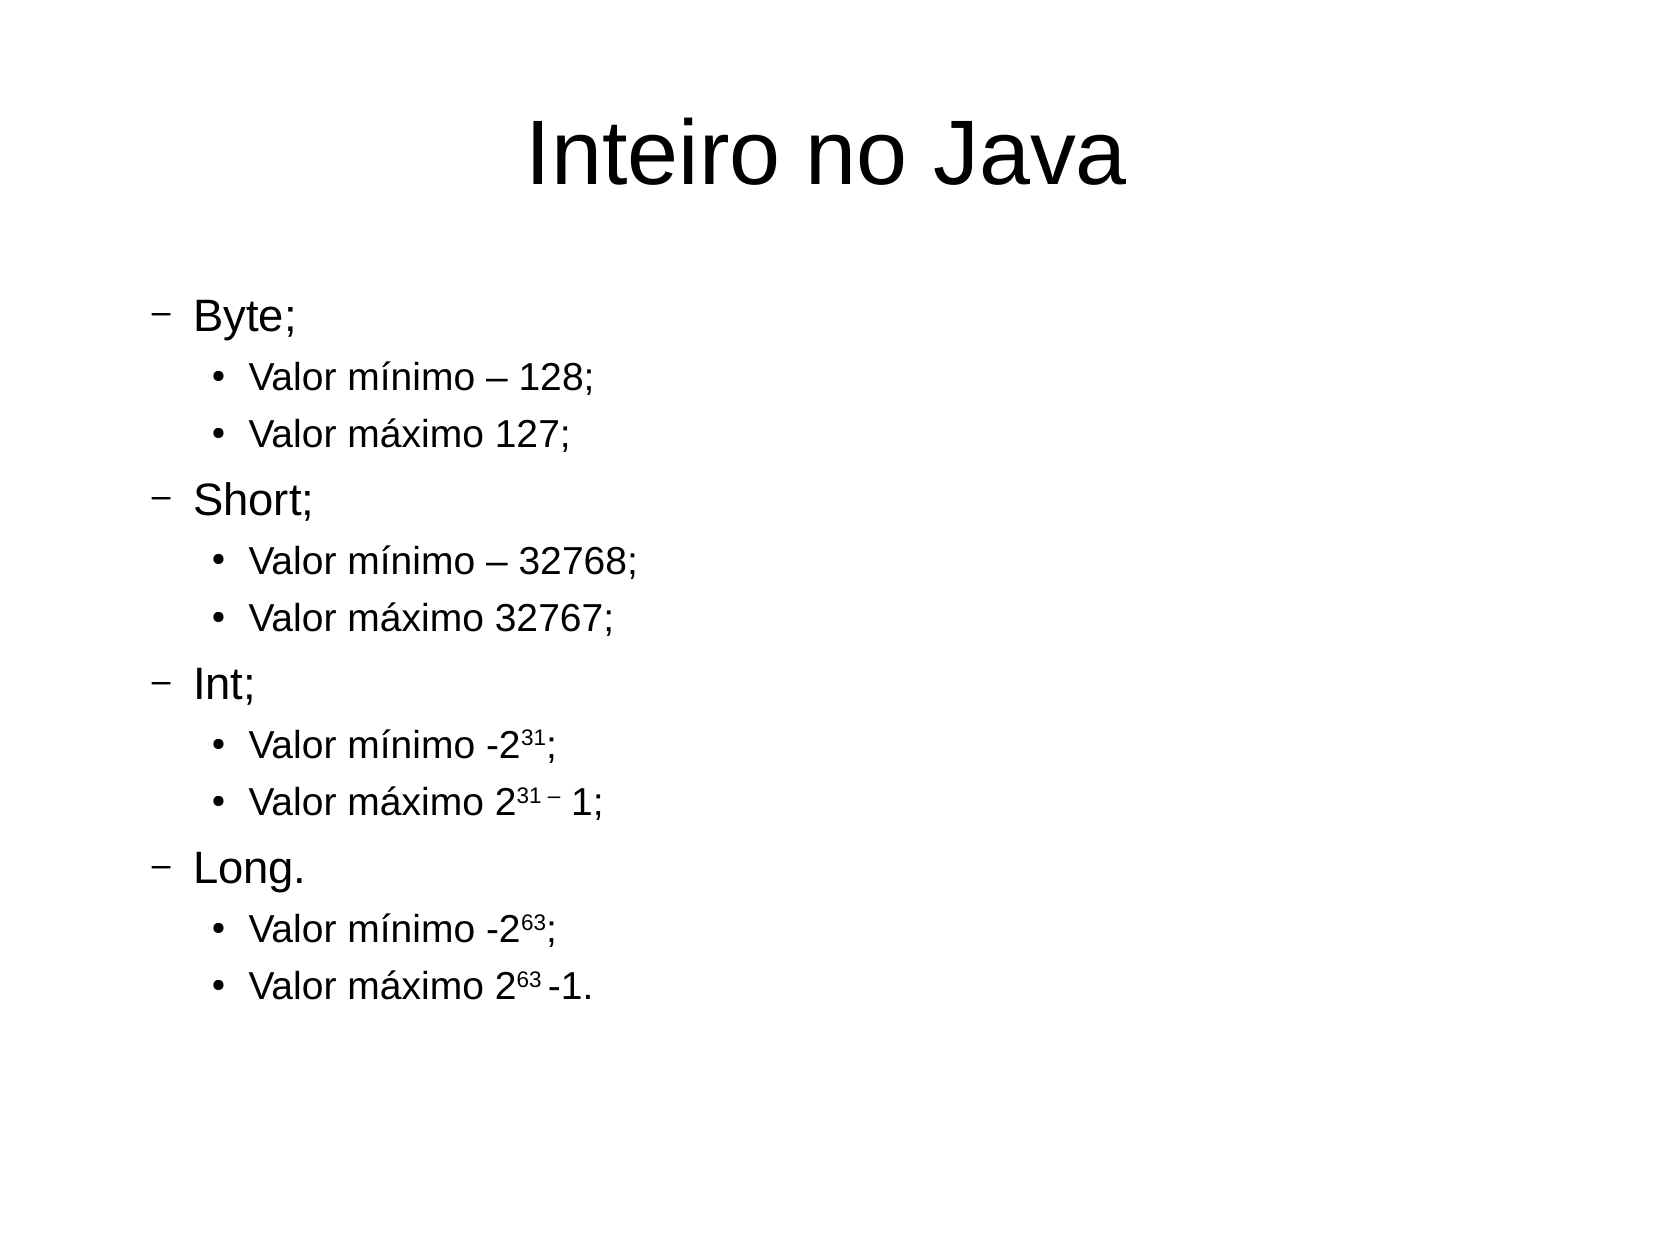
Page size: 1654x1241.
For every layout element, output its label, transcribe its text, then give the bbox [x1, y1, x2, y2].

title Inteiro no Java [82, 49, 1571, 257]
list Byte; Valor mínimo – 128; Valor máximo 127; Short; Valor mínimo – 32768; Valor máximo 32767; Int; Valor mínimo -231; Valor máximo 231 – 1; Long. Valor mínimo -263; Valor máximo 263 -1. [82, 290, 1571, 1010]
